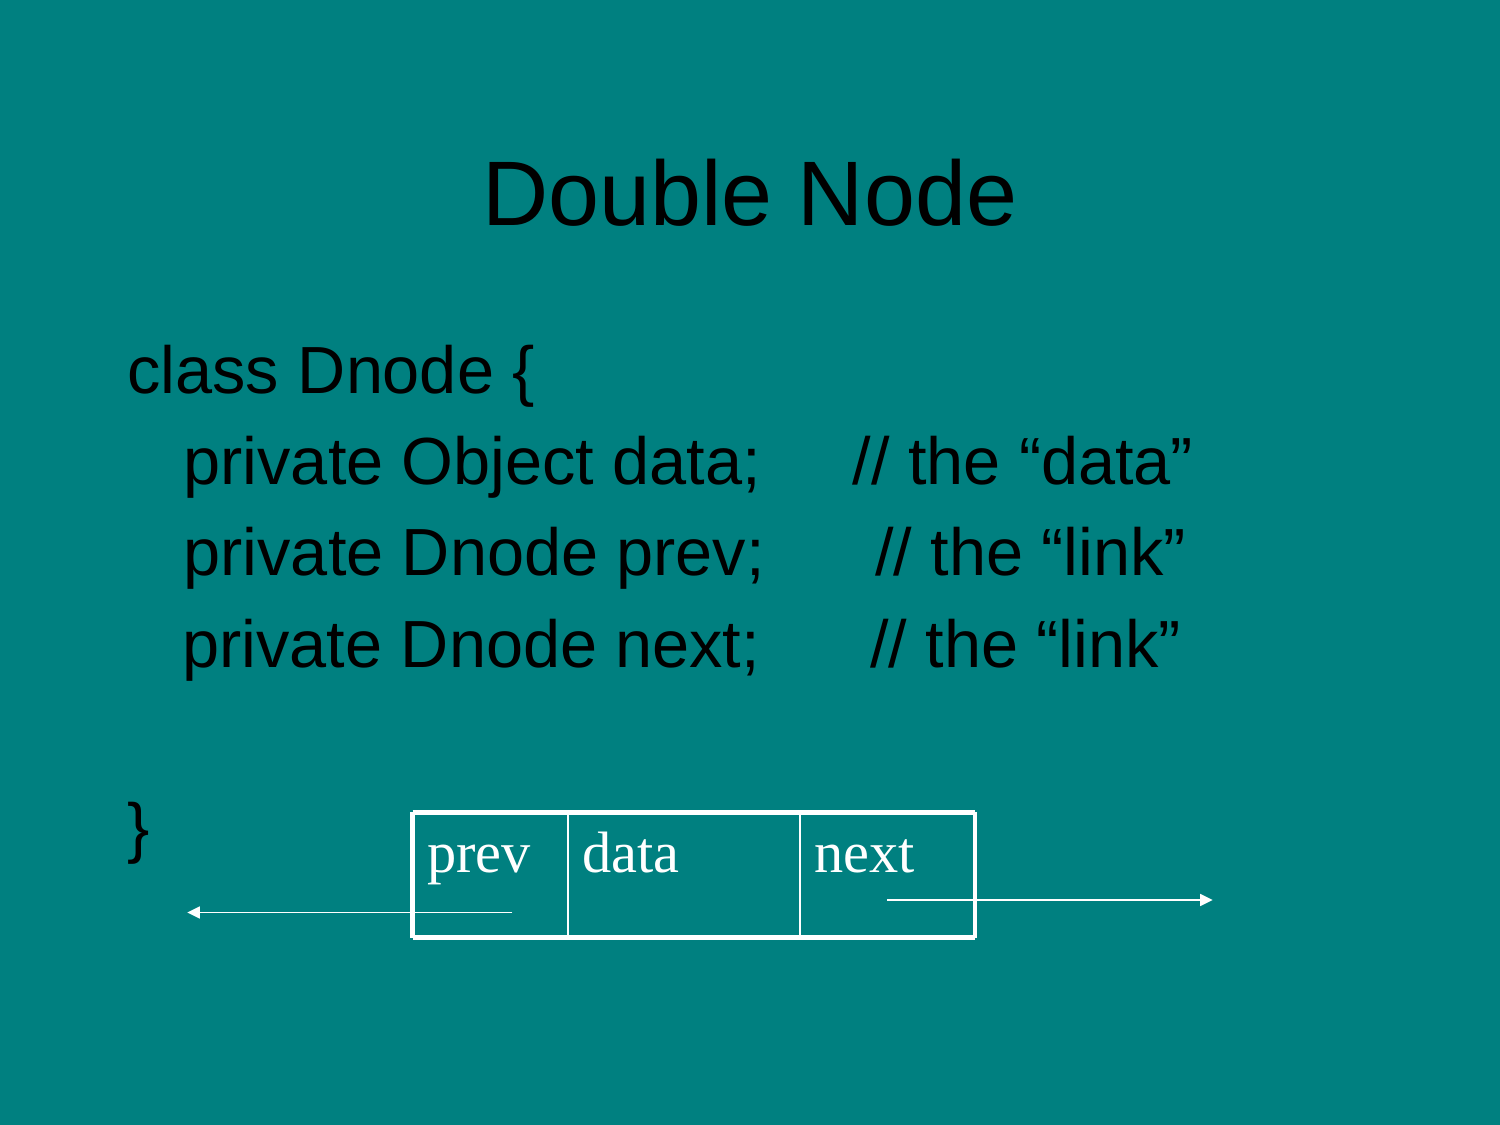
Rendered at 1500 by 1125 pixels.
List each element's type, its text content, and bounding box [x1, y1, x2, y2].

list class Dnode { private Object data; // the “data” private Dnode prev; // the “link” private Dnode next; // the “link” } [112, 324, 1388, 1051]
title Double Node [112, 99, 1388, 288]
text_box data [569, 815, 799, 935]
text_box prev [415, 815, 567, 935]
text_box next [801, 815, 973, 935]
